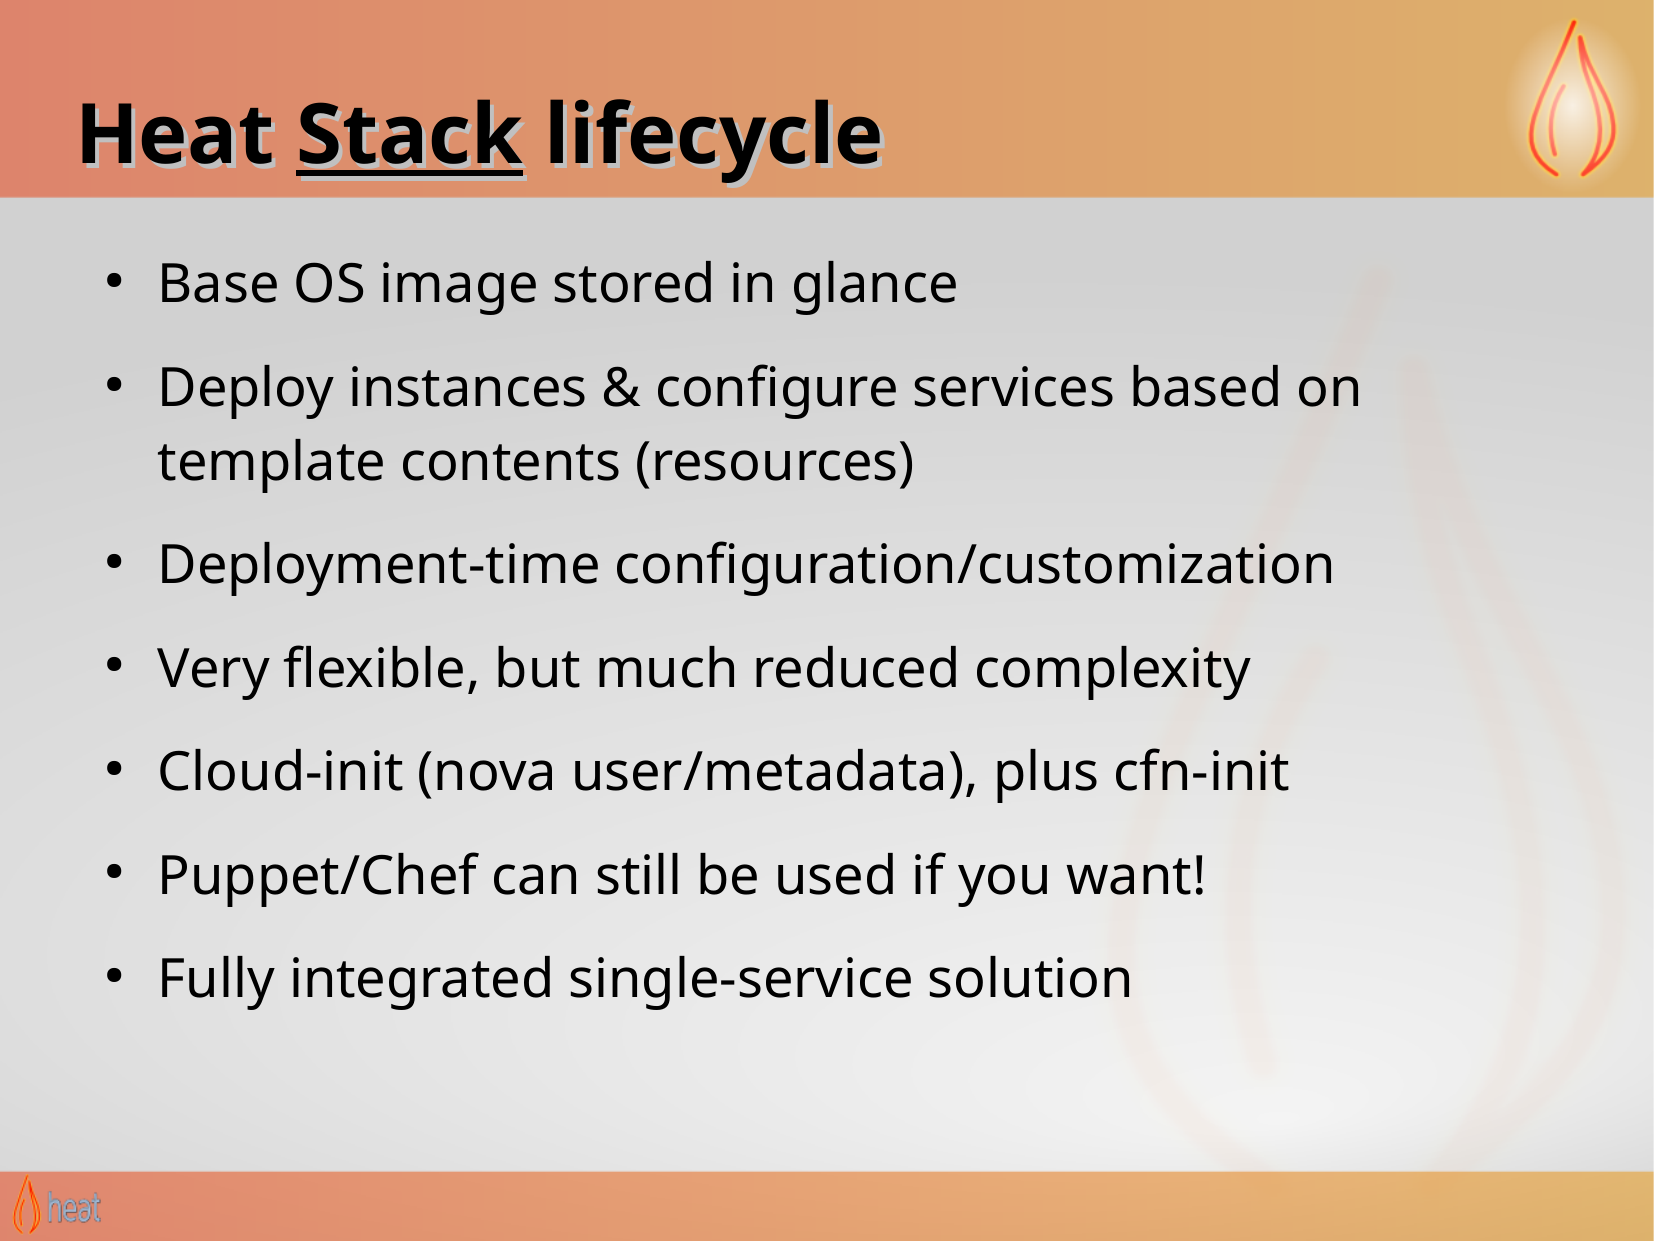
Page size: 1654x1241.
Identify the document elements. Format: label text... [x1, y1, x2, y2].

title Heat Stack lifecycle [75, 37, 1564, 226]
list Base OS image stored in glance Deploy instances & configure services based on template contents (resources) Deployment-time configuration/customization Very flexible, but much reduced complexity Cloud-init (nova user/metadata), plus cfn-init Puppet/Chef can still be used if you want! Fully integrated single-service solution [86, 244, 1576, 1201]
picture [0, 0, 1654, 1241]
